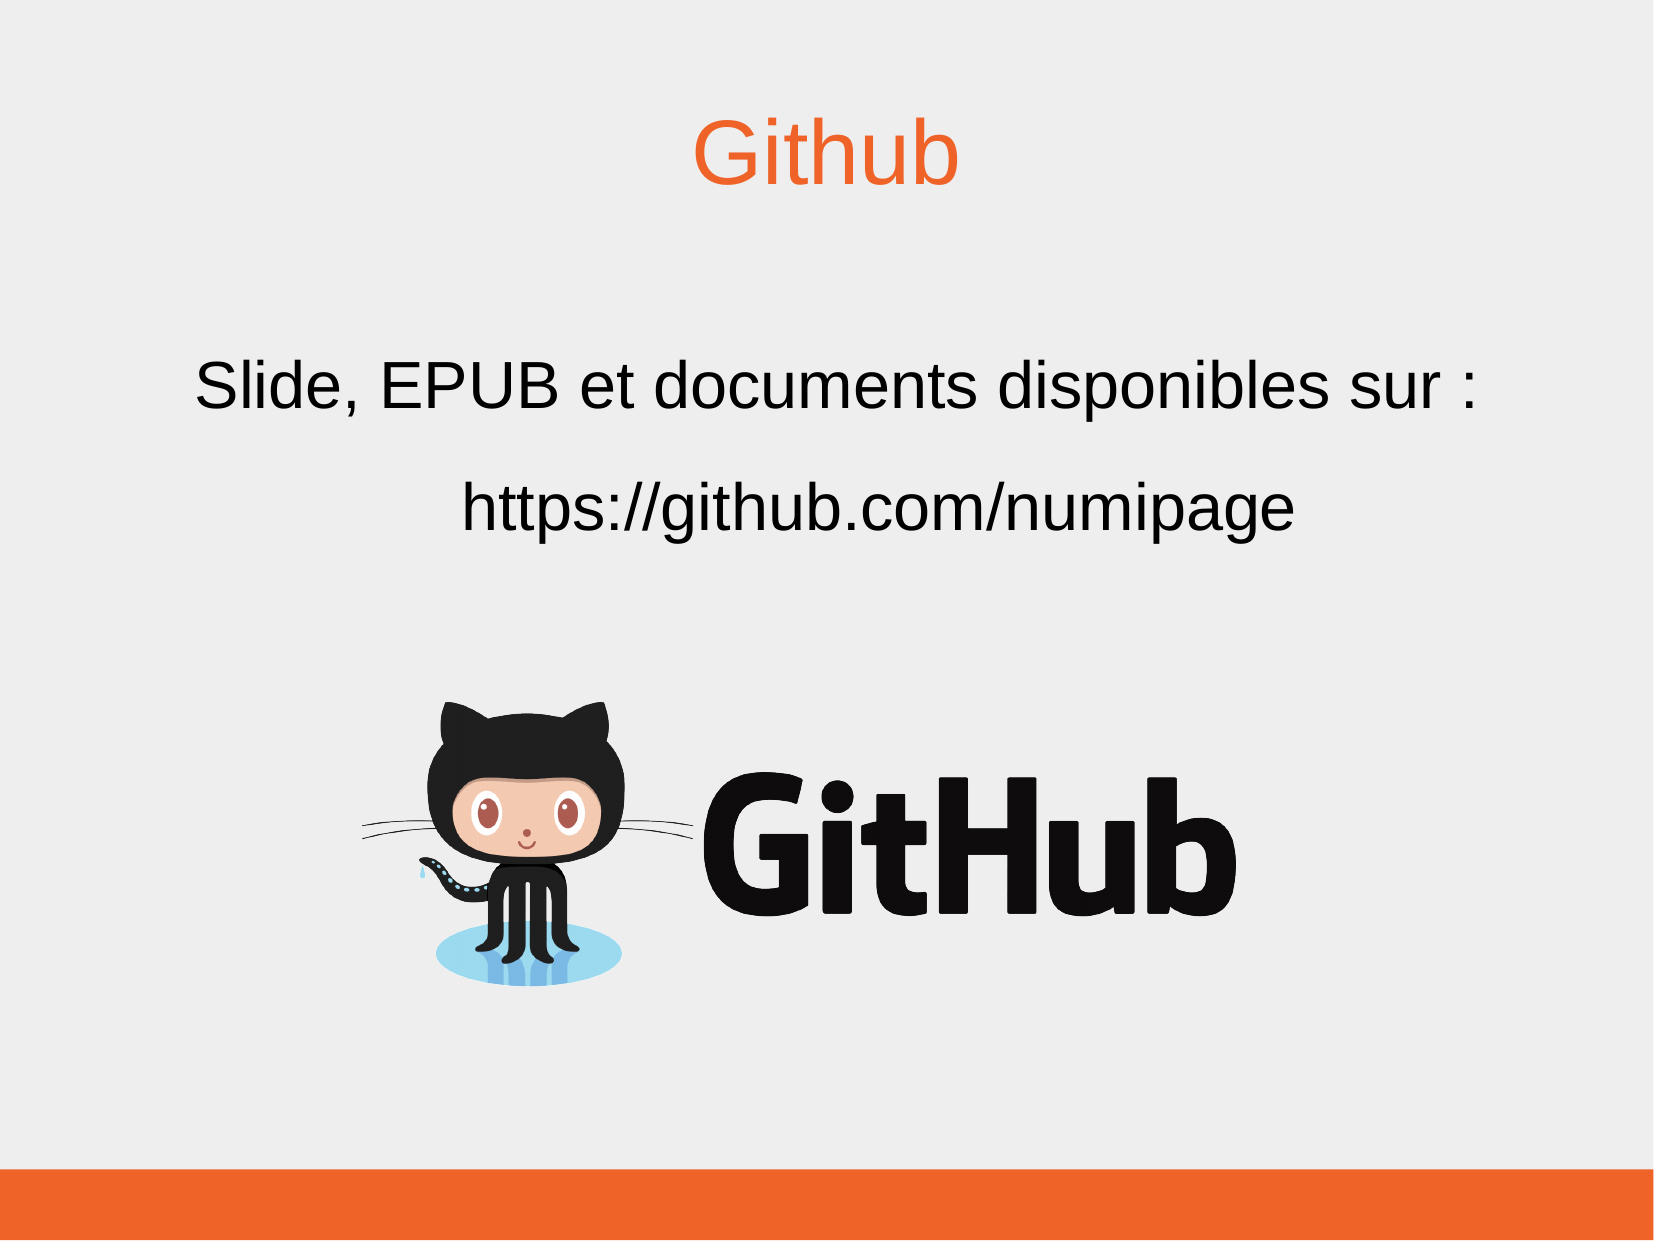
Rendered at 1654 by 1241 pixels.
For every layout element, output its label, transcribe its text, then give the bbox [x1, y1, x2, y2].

text_box [0, 1169, 1654, 1241]
picture [354, 696, 1241, 992]
title Github [82, 49, 1571, 257]
list Slide, EPUB et documents disponibles sur : https://github.com/numipage [194, 348, 1565, 1068]
